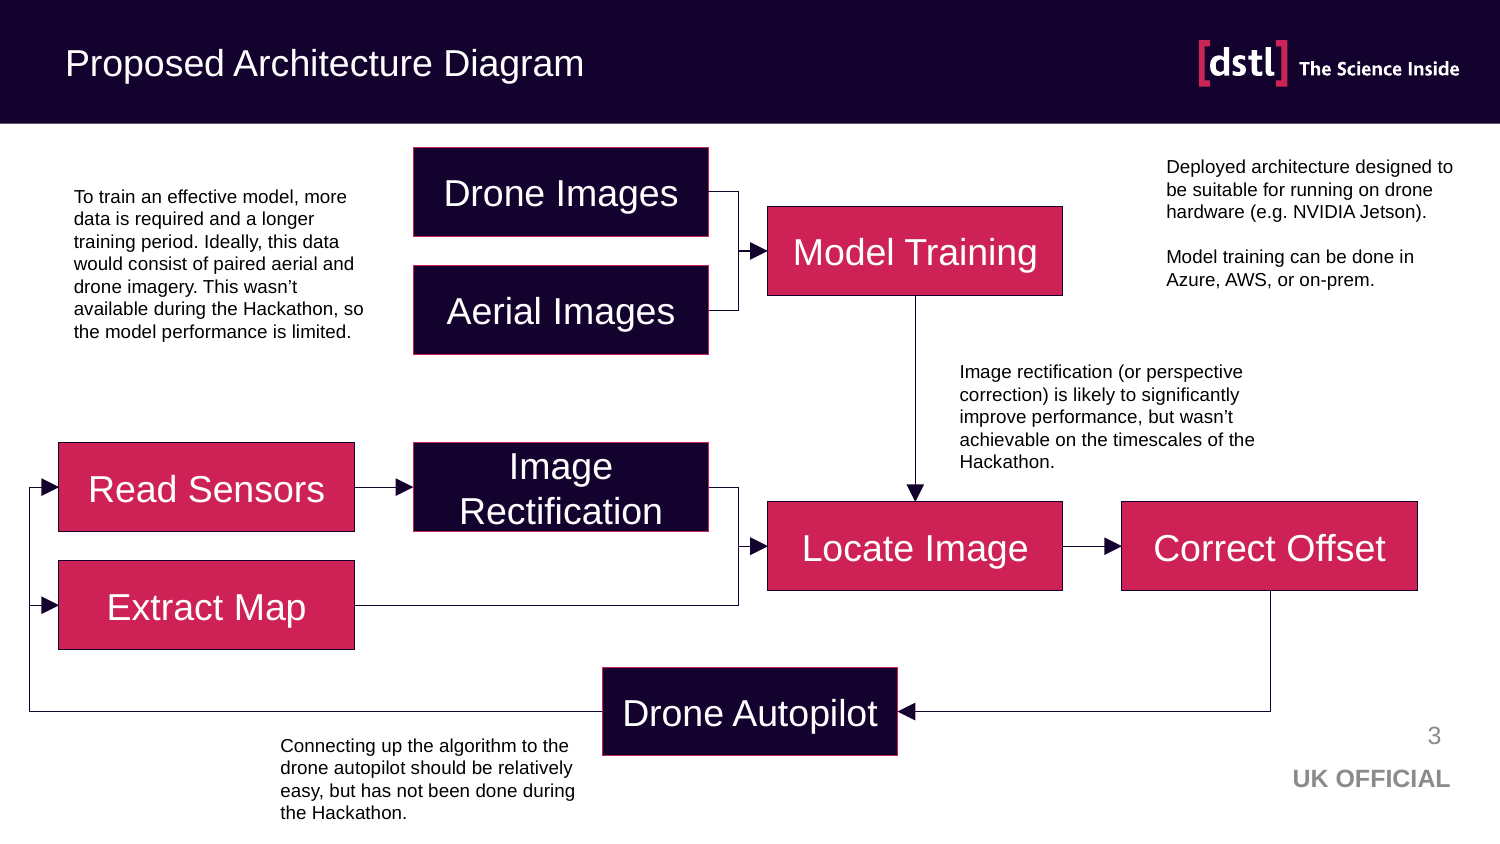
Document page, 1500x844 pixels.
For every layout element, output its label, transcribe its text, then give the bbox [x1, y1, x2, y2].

text_box Deployed architecture designed to be suitable for running on drone hardware (e.g. NVIDIA Jetson). Model training can be done in Azure, AWS, or on-prem. [1151, 147, 1477, 289]
text_box Read Sensors [58, 442, 355, 532]
text_box Image rectification (or perspective correction) is likely to significantly improve performance, but wasn’t achievable on the timescales of the Hackathon. [944, 352, 1270, 473]
text_box Drone Autopilot [602, 667, 898, 756]
text_box Locate Image [767, 501, 1063, 591]
text_box Image Rectification [413, 442, 709, 532]
title Proposed Architecture Diagram [5, 8, 1128, 115]
text_box Model Training [767, 206, 1063, 296]
text_box Drone Images [413, 147, 709, 237]
text_box Connecting up the algorithm to the drone autopilot should be relatively easy, but has not been done during the Hackathon. [265, 726, 591, 826]
text_box Extract Map [58, 560, 355, 650]
text_box To train an effective model, more data is required and a longer training period. Ideally, this data would consist of paired aerial and drone imagery. This wasn’t available during the Hackathon, so the model performance is limited. [58, 177, 384, 340]
text_box Correct Offset [1121, 501, 1418, 591]
text_box Aerial Images [413, 265, 709, 355]
